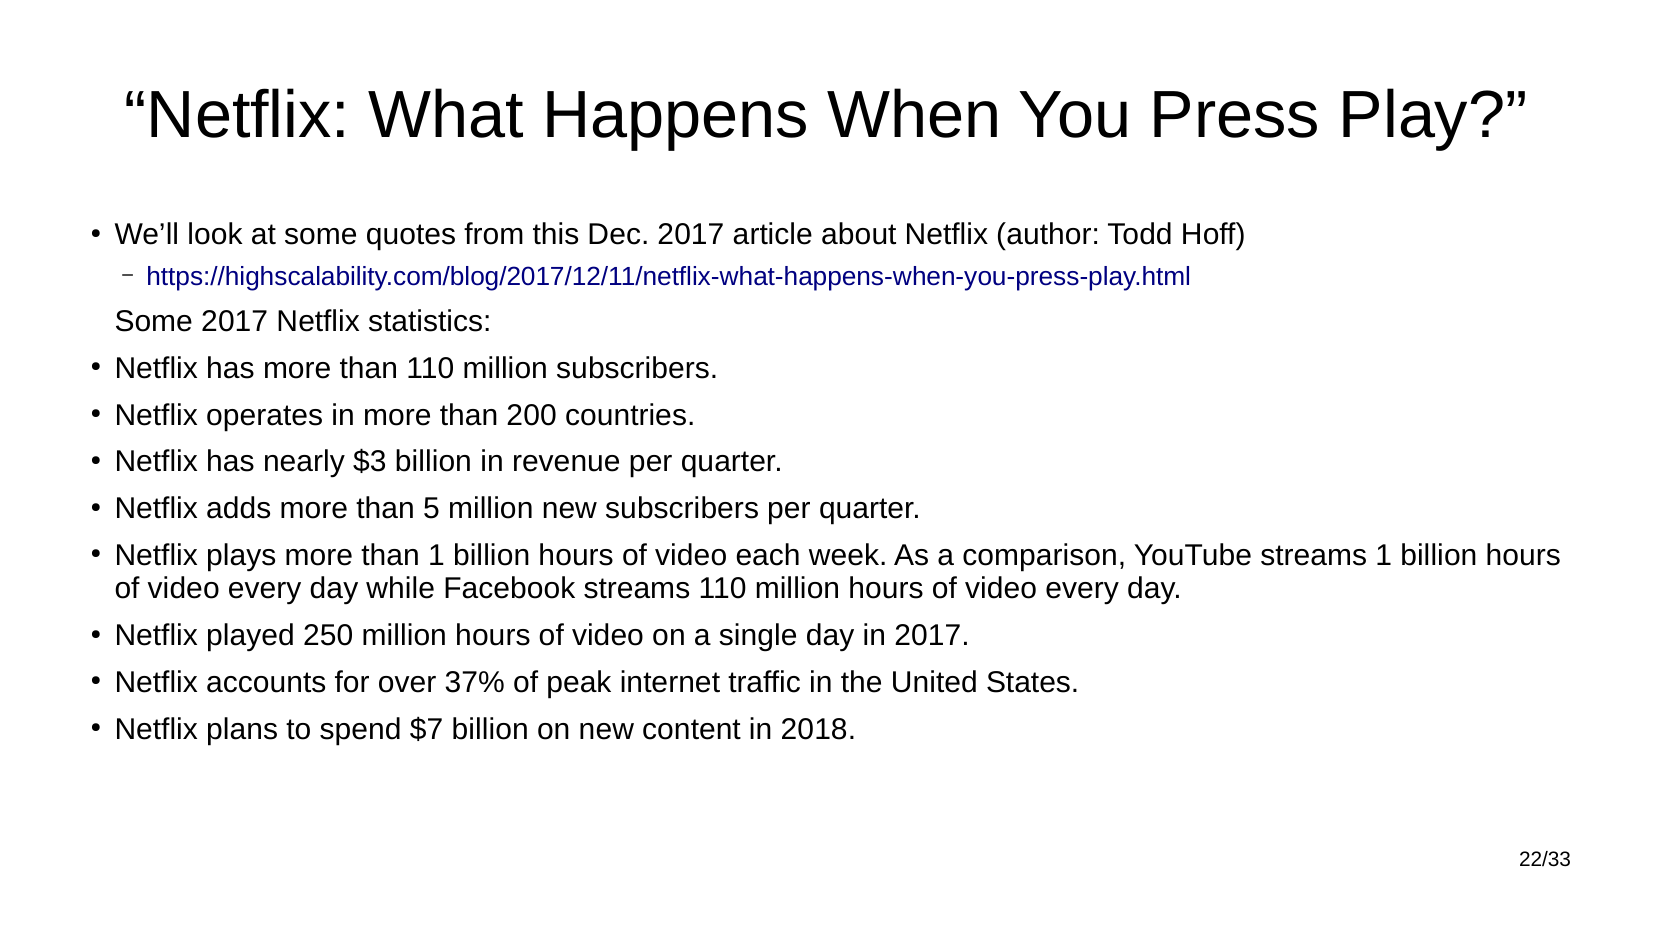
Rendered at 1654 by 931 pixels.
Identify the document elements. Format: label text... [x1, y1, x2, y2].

list We’ll look at some quotes from this Dec. 2017 article about Netflix (author: Todd Hoff) https://highscalability.com/blog/2017/12/11/netflix-what-happens-when-you-press-play.html Some 2017 Netflix statistics: Netflix has more than 110 million subscribers. Netflix operates in more than 200 countries. Netflix has nearly $3 billion in revenue per quarter. Netflix adds more than 5 million new subscribers per quarter. Netflix plays more than 1 billion hours of video each week. As a comparison, YouTube streams 1 billion hours of video every day while Facebook streams 110 million hours of video every day. Netflix played 250 million hours of video on a single day in 2017. Netflix accounts for over 37% of peak internet traffic in the United States. Netflix plans to spend $7 billion on new content in 2018. [82, 217, 1571, 758]
title “Netflix: What Happens When You Press Play?” [82, 37, 1571, 193]
